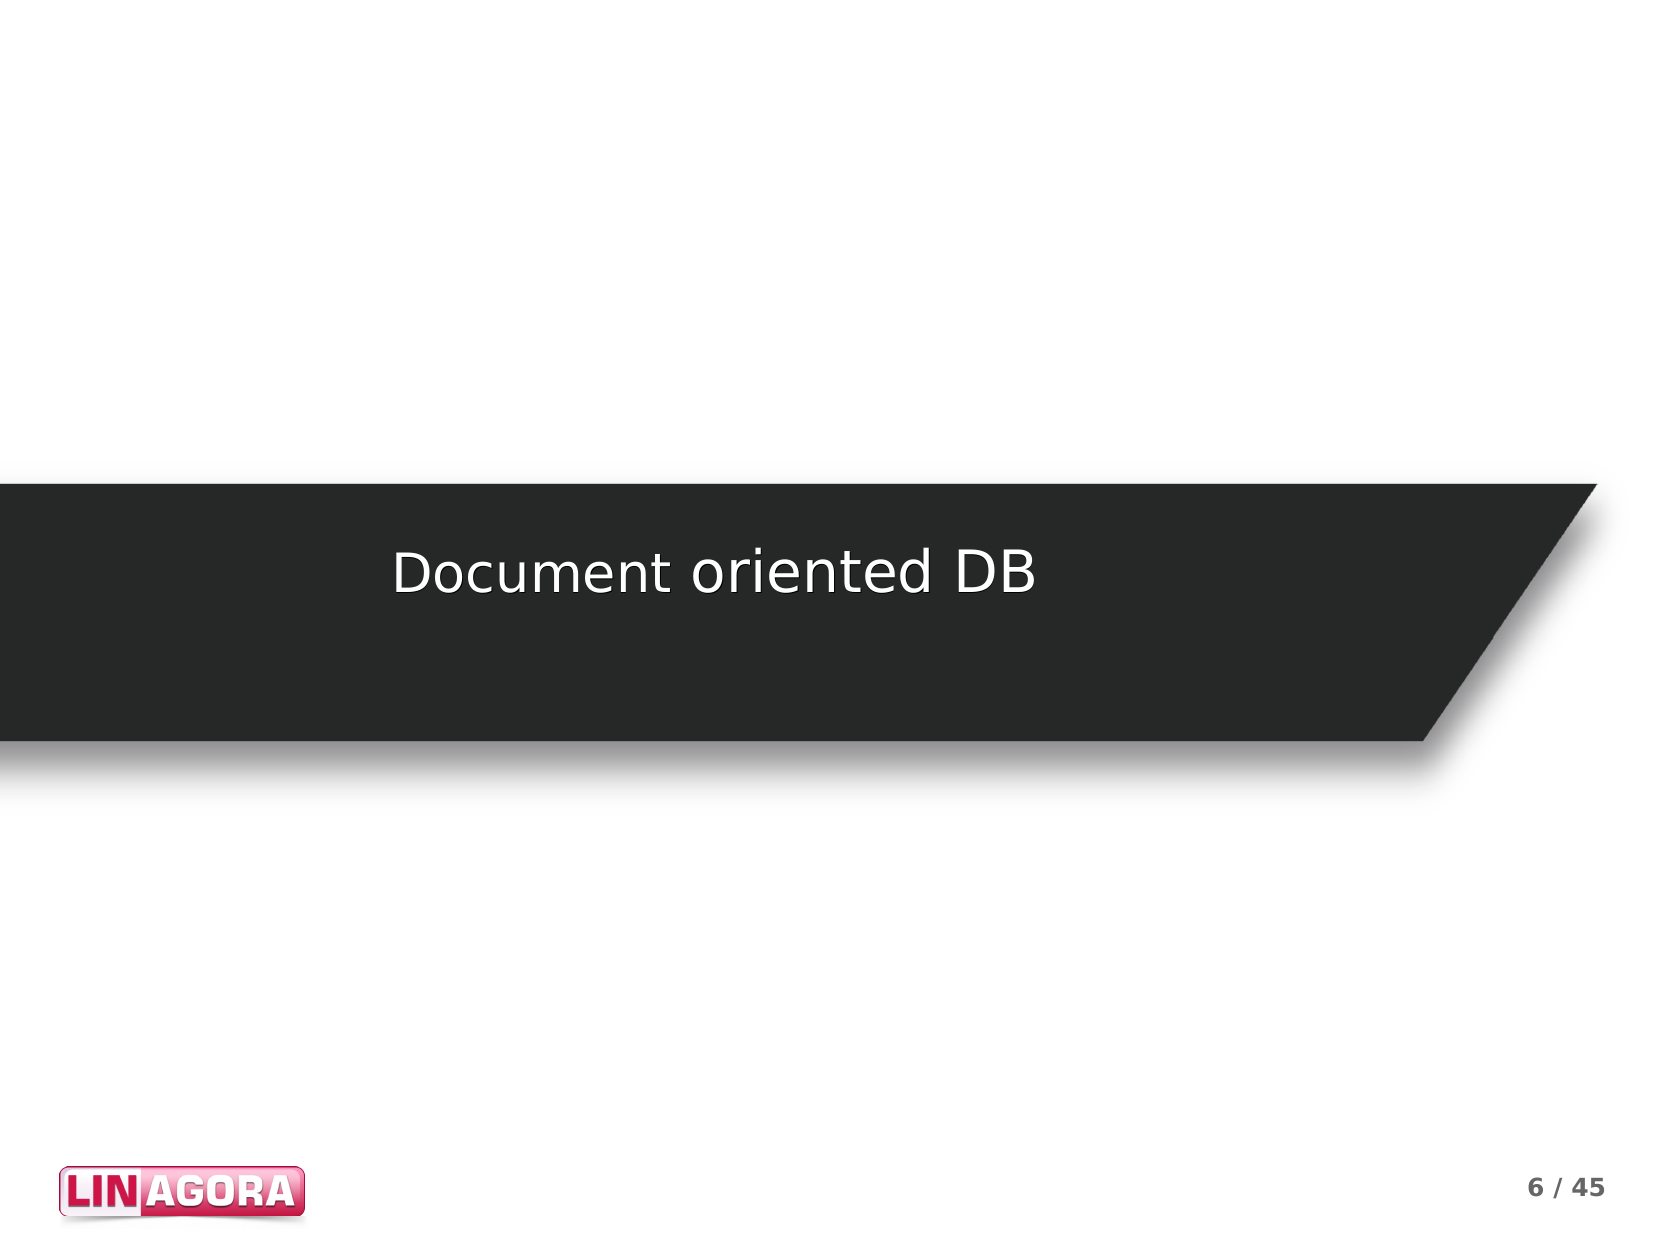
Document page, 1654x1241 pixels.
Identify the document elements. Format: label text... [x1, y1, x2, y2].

title Document oriented DB [82, 460, 1347, 686]
picture [59, 1166, 308, 1229]
